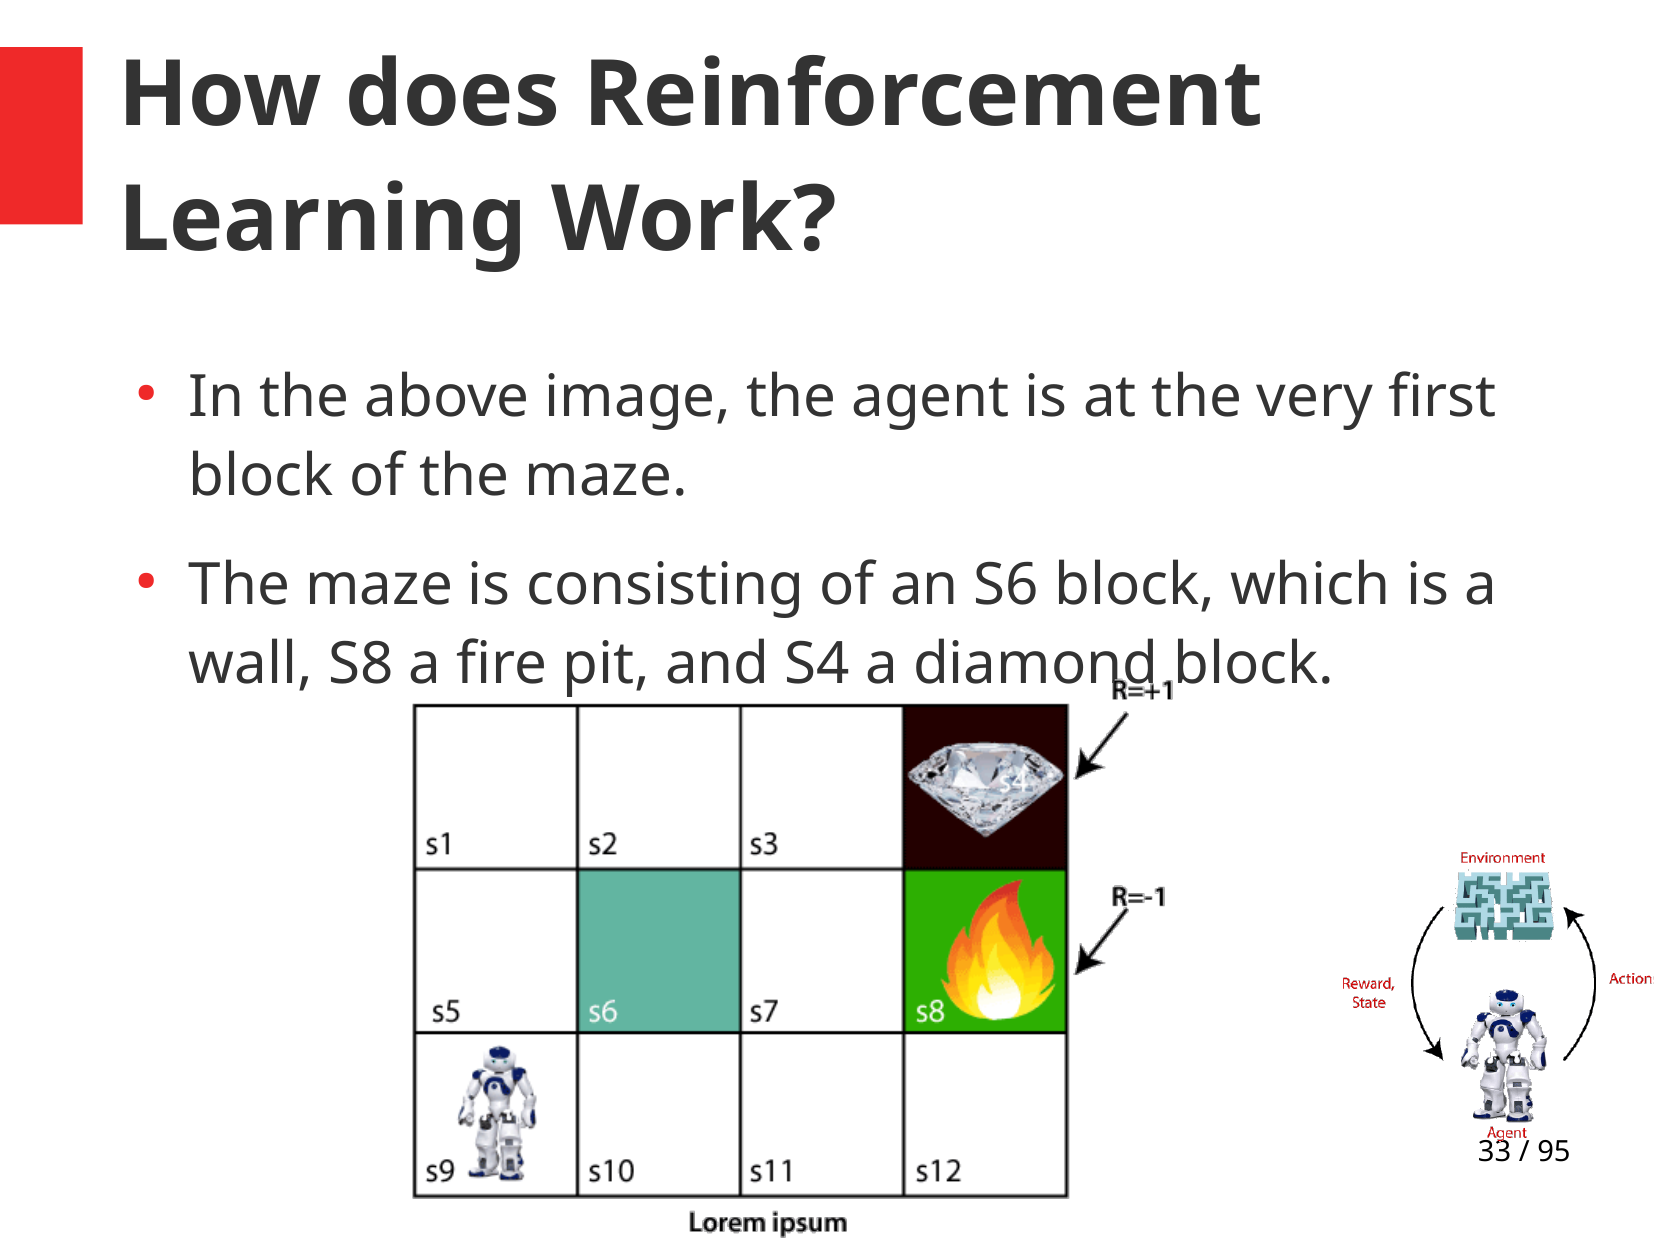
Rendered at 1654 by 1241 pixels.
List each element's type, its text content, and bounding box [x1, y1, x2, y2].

title How does Reinforcement Learning Work? [118, 28, 1571, 278]
picture [399, 637, 1182, 1241]
list In the above image, the agent is at the very first block of the maze. The maze is consisting of an S6 block, which is a wall, S8 a fire pit, and S4 a diamond block. [118, 354, 1536, 1074]
picture [1334, 847, 1654, 1146]
